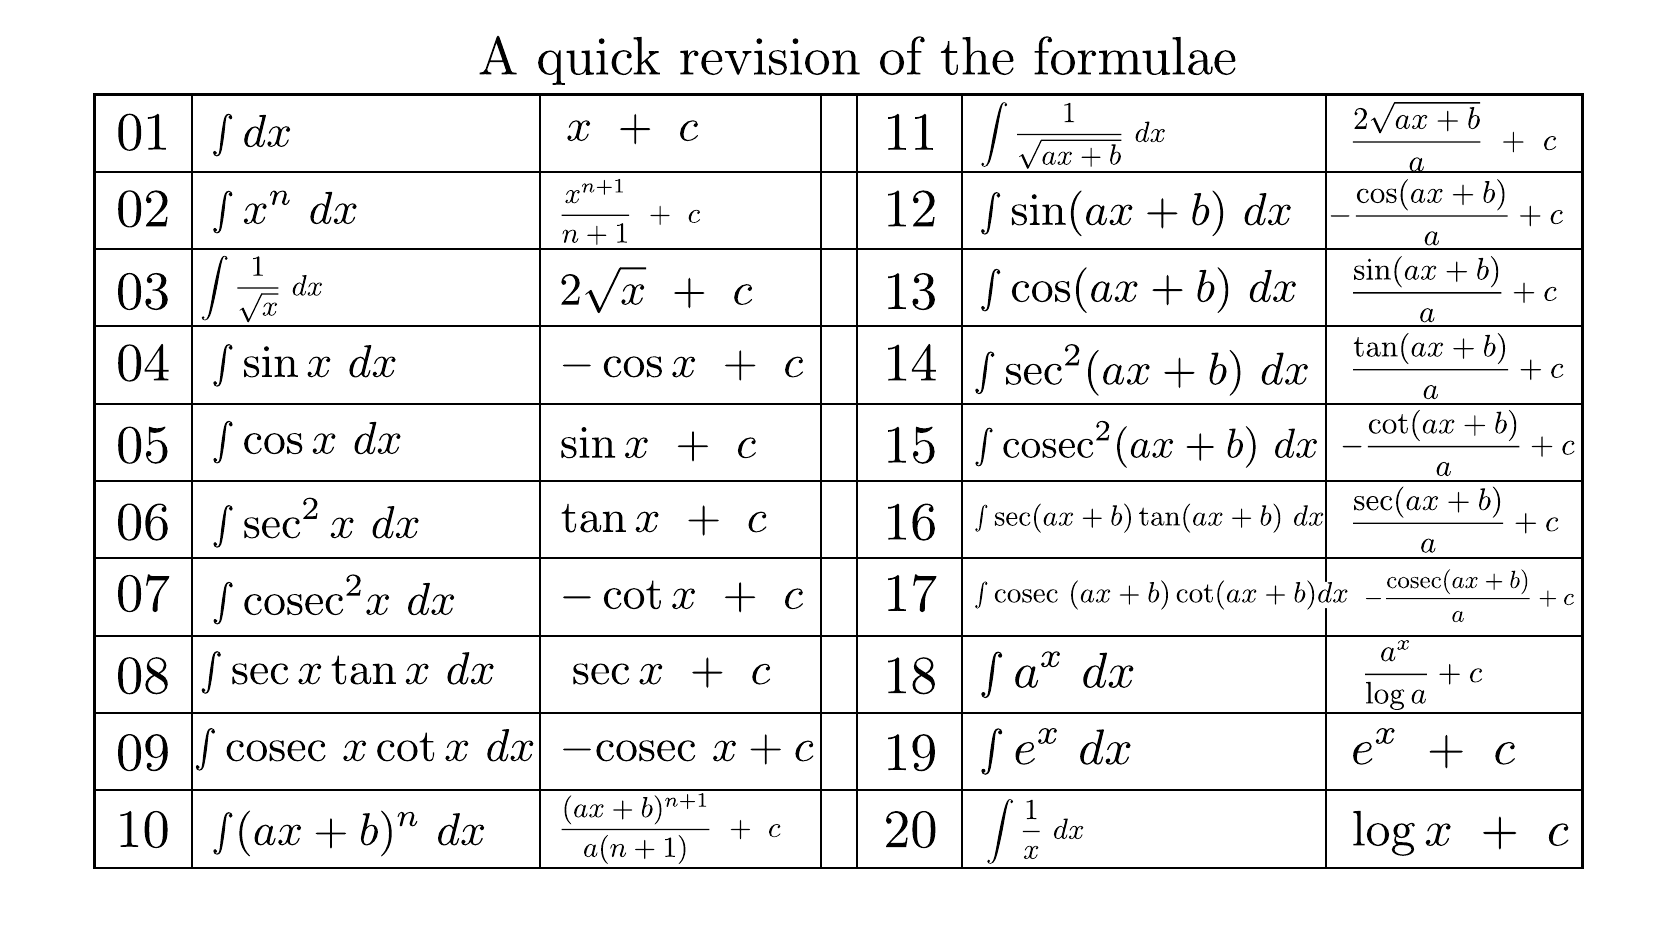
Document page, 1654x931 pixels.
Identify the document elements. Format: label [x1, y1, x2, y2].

text_box [1365, 640, 1483, 710]
table_cell [193, 482, 539, 557]
text_box [886, 811, 936, 849]
table_cell [858, 405, 961, 480]
text_box [885, 190, 935, 227]
table_header [858, 96, 961, 171]
table_cell [822, 714, 856, 789]
text_box [1353, 810, 1569, 856]
table_cell [96, 714, 191, 789]
table_cell [96, 173, 191, 248]
table_cell [963, 482, 1325, 557]
text_box [981, 651, 1134, 699]
table_cell [541, 637, 820, 712]
table_cell [822, 327, 856, 403]
text_box [118, 272, 168, 311]
table_cell [822, 791, 856, 867]
text_box [885, 574, 937, 613]
text_box [213, 810, 485, 857]
text_box [975, 503, 1324, 533]
table_cell [96, 405, 191, 480]
table_header [96, 96, 191, 171]
text_box [975, 344, 1308, 396]
table_cell [822, 559, 856, 635]
text_box [1353, 486, 1559, 553]
text_box [213, 574, 455, 625]
table_cell [858, 250, 961, 325]
text_box [975, 580, 1348, 610]
text_box [561, 350, 804, 381]
table_cell [1327, 173, 1581, 248]
table_cell [541, 791, 820, 867]
text_box [201, 255, 323, 323]
table_cell [822, 173, 856, 248]
table_cell [858, 482, 961, 557]
text_box [561, 580, 803, 613]
text_box [561, 793, 781, 865]
text_box [980, 190, 1291, 237]
text_box [975, 420, 1317, 468]
text_box [981, 728, 1131, 775]
text_box [118, 343, 169, 382]
table_cell [963, 637, 1325, 712]
text_box [118, 574, 170, 613]
text_box [573, 657, 771, 688]
table_cell [1327, 637, 1581, 712]
table_cell [541, 327, 820, 403]
table_cell [193, 405, 539, 480]
text_box [561, 503, 767, 536]
text_box [567, 113, 698, 145]
text_box [561, 178, 701, 246]
text_box [885, 657, 935, 695]
text_box [201, 651, 494, 694]
table_cell [193, 559, 539, 635]
table_cell [1327, 405, 1581, 480]
text_box [981, 102, 1165, 169]
text_box [213, 420, 401, 464]
table_header [541, 96, 820, 171]
text_box [479, 35, 1236, 85]
table_cell [541, 714, 820, 789]
text_box [118, 734, 168, 772]
text_box [118, 113, 166, 151]
table_cell [858, 791, 961, 867]
table_cell [963, 791, 1325, 867]
table_cell [193, 637, 539, 712]
text_box [195, 728, 534, 771]
text_box [1341, 409, 1575, 477]
text_box [118, 810, 168, 849]
text_box [886, 343, 936, 381]
text_box [118, 503, 168, 541]
table_cell [858, 714, 961, 789]
text_box [1353, 728, 1515, 769]
table_cell [541, 482, 820, 557]
table_cell [1327, 559, 1581, 635]
table_cell [541, 405, 820, 480]
table_cell [822, 250, 856, 325]
text_box [213, 497, 419, 548]
table_header [1327, 96, 1581, 171]
table_cell [541, 173, 820, 248]
table_cell [963, 327, 1325, 403]
text_box [213, 190, 357, 234]
text_box [1365, 569, 1574, 623]
table_cell [822, 405, 856, 480]
text_box [561, 427, 756, 462]
table_cell [193, 173, 539, 248]
table_header [193, 96, 539, 171]
text_box [885, 426, 935, 464]
table_header [963, 96, 1325, 171]
text_box [987, 799, 1084, 864]
table_cell [193, 714, 539, 789]
text_box [885, 273, 935, 311]
table_cell [1327, 327, 1581, 403]
table_cell [1327, 482, 1581, 557]
text_box [561, 267, 753, 314]
table_cell [1327, 714, 1581, 789]
text_box [213, 344, 396, 387]
text_box [118, 190, 168, 228]
table_cell [96, 791, 191, 867]
table_cell [193, 327, 539, 403]
text_box [885, 734, 935, 772]
table_cell [193, 250, 539, 325]
table_cell [541, 250, 820, 325]
text_box [1353, 333, 1564, 400]
table_cell [963, 405, 1325, 480]
text_box [118, 426, 168, 464]
table_cell [822, 637, 856, 712]
text_box [561, 734, 814, 765]
table_cell [193, 791, 539, 867]
table_cell [96, 482, 191, 557]
table_cell [963, 250, 1325, 325]
text_box [885, 113, 933, 150]
table_header [822, 96, 856, 171]
table_cell [96, 327, 191, 403]
table_cell [963, 559, 1325, 635]
table_cell [96, 250, 191, 325]
table_cell [858, 327, 961, 403]
table_cell [1327, 250, 1581, 325]
table_cell [858, 173, 961, 248]
text_box [980, 267, 1296, 313]
text_box [212, 113, 291, 157]
text_box [1329, 179, 1563, 246]
text_box [1353, 256, 1557, 323]
text_box [885, 503, 935, 541]
table_cell [858, 637, 961, 712]
table_cell [858, 559, 961, 635]
table_cell [963, 173, 1325, 248]
table_cell [96, 637, 191, 712]
text_box [118, 657, 168, 695]
title [35, 37, 1619, 910]
table_cell [963, 714, 1325, 789]
table_cell [541, 559, 820, 635]
table_cell [822, 482, 856, 557]
table_cell [96, 559, 191, 635]
text_box [1352, 102, 1557, 172]
table_cell [1327, 791, 1581, 867]
